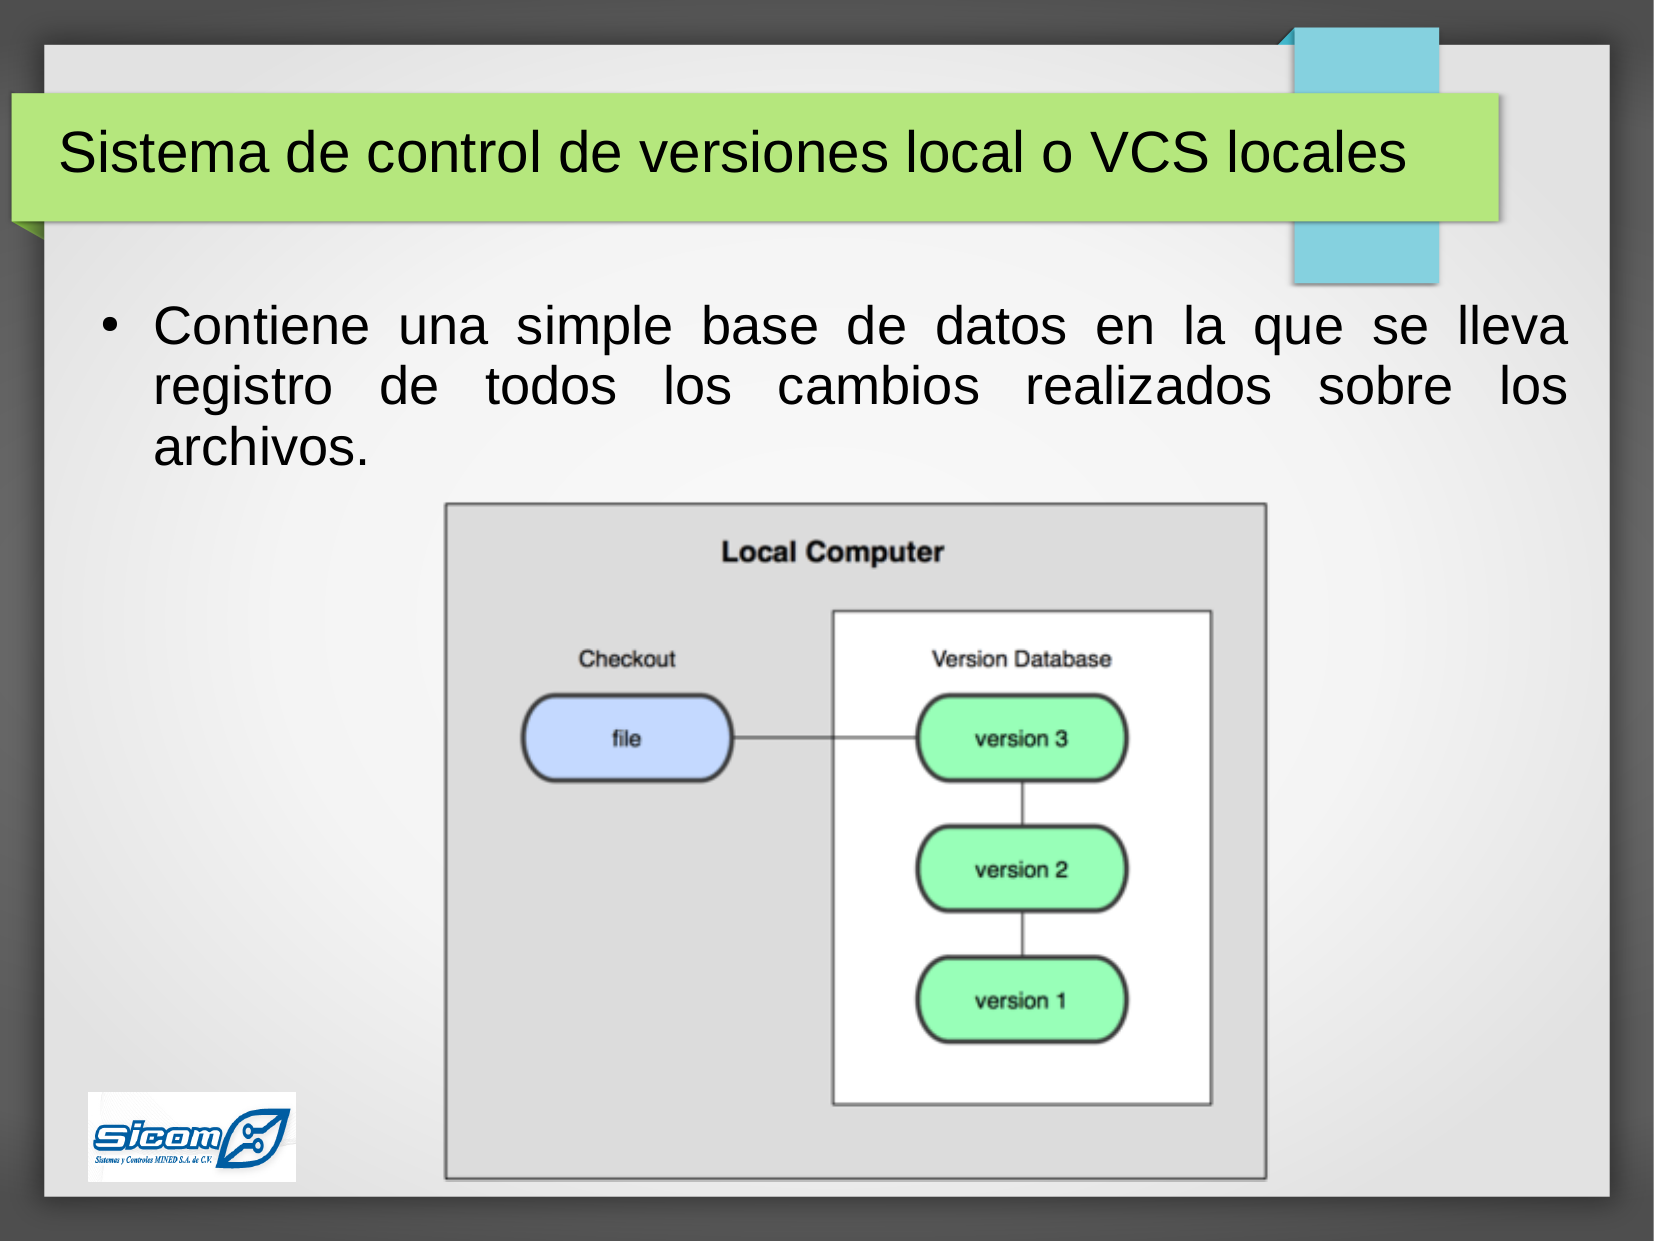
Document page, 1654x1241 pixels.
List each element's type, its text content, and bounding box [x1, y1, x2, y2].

picture [0, 0, 1654, 1241]
list Contiene una simple base de datos en la que se lleva registro de todos los cambios realizados sobre los archivos. [82, 295, 1571, 1015]
title Sistema de control de versiones local o VCS locales [59, 68, 1654, 237]
